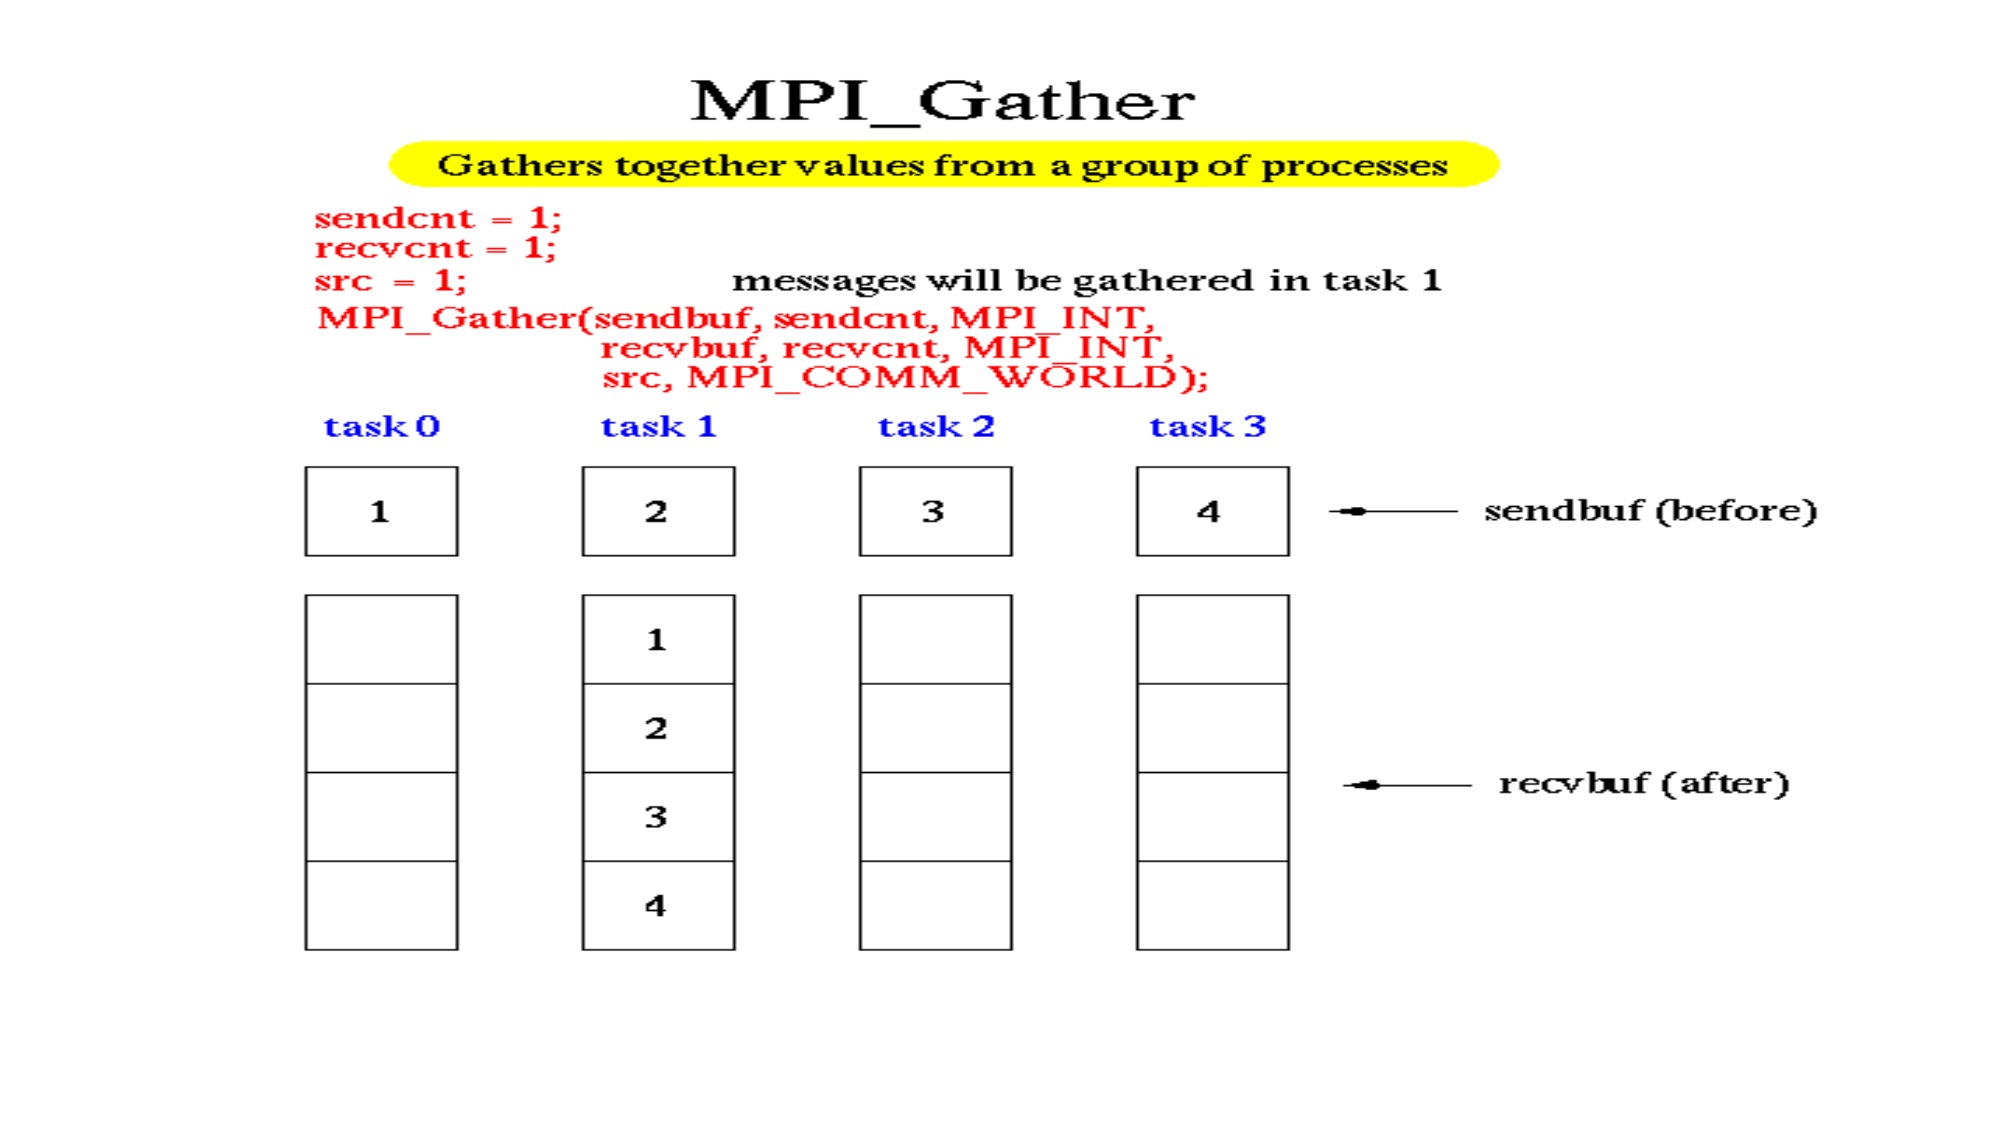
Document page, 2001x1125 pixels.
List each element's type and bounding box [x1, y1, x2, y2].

picture [188, 33, 1890, 1043]
